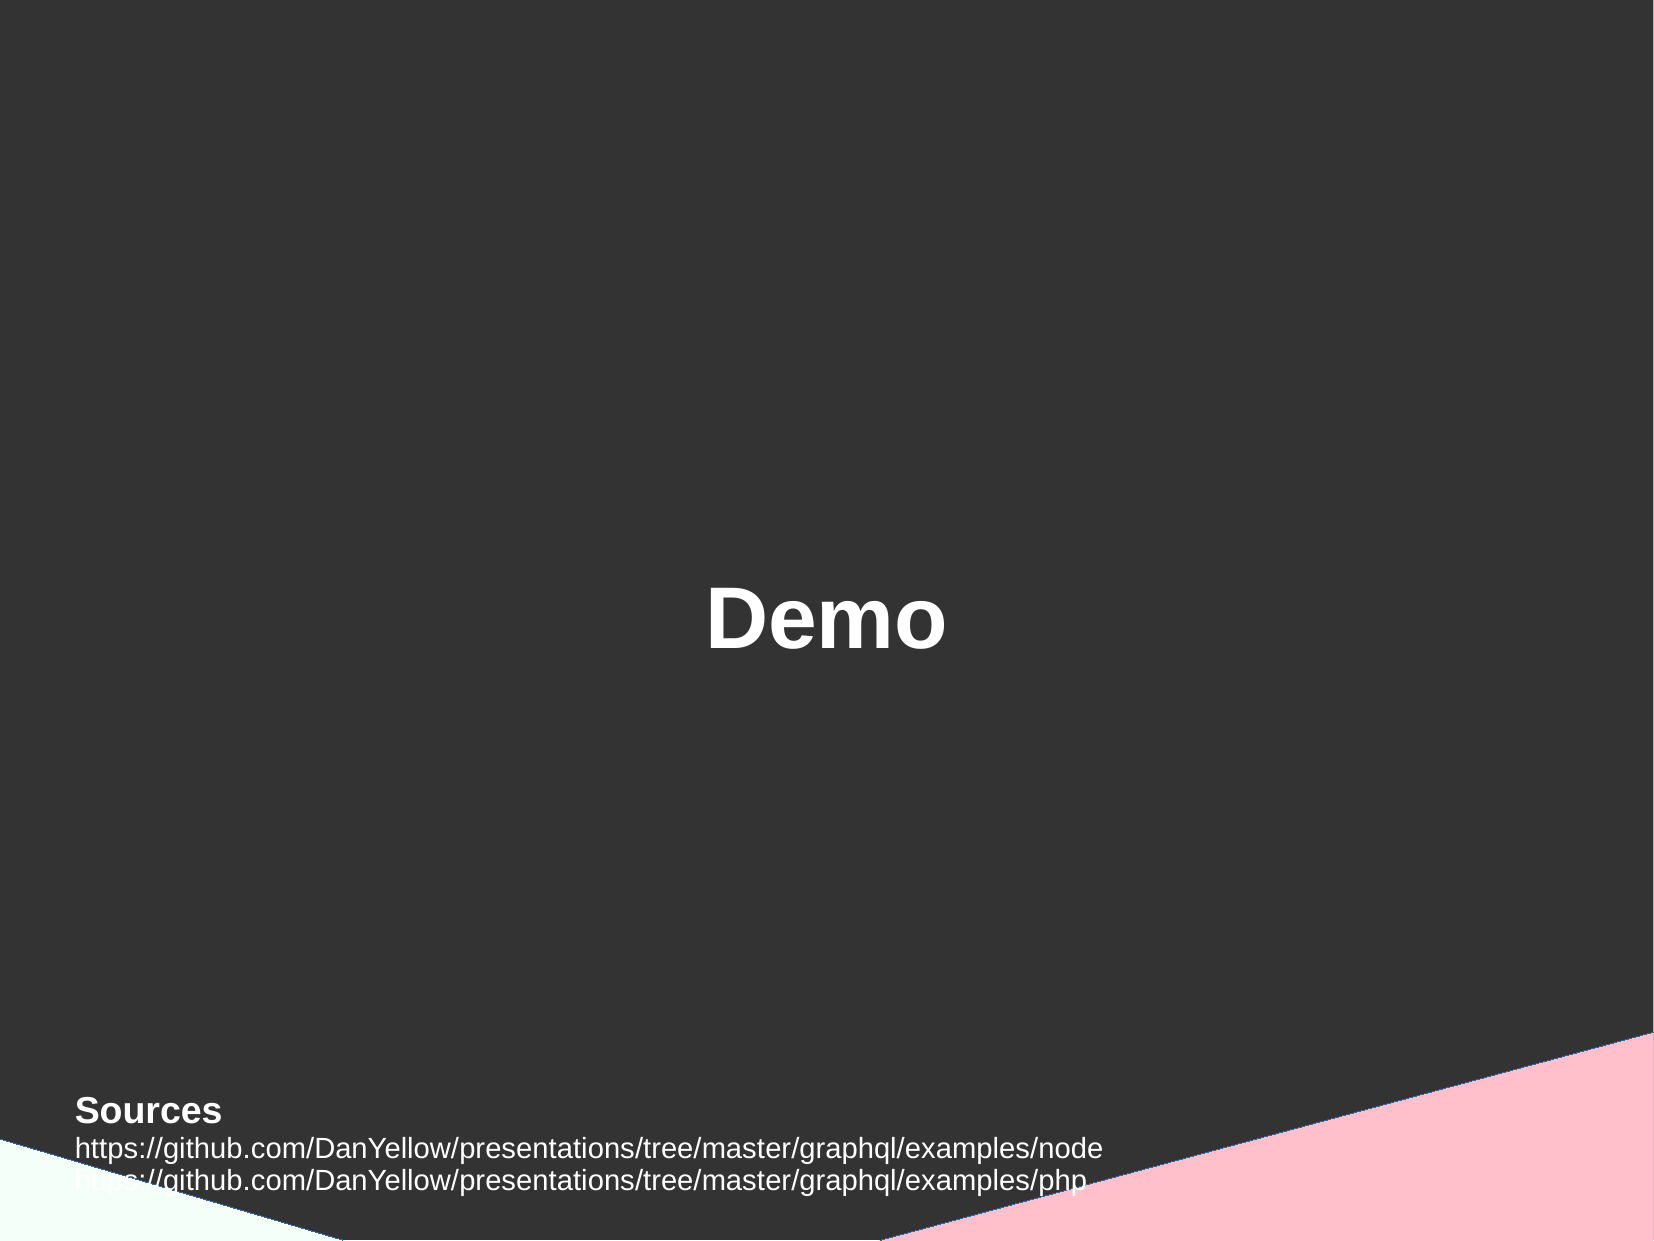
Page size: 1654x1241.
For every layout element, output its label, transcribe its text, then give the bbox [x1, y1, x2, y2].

title Demo [31, 568, 1622, 672]
text_box [0, 1138, 346, 1241]
text_box Sources https://github.com/DanYellow/presentations/tree/master/graphql/examples/node https://github.com/DanYellow/presentations/tree/master/graphql/examples/php [60, 1082, 1546, 1238]
text_box [877, 1032, 1654, 1241]
